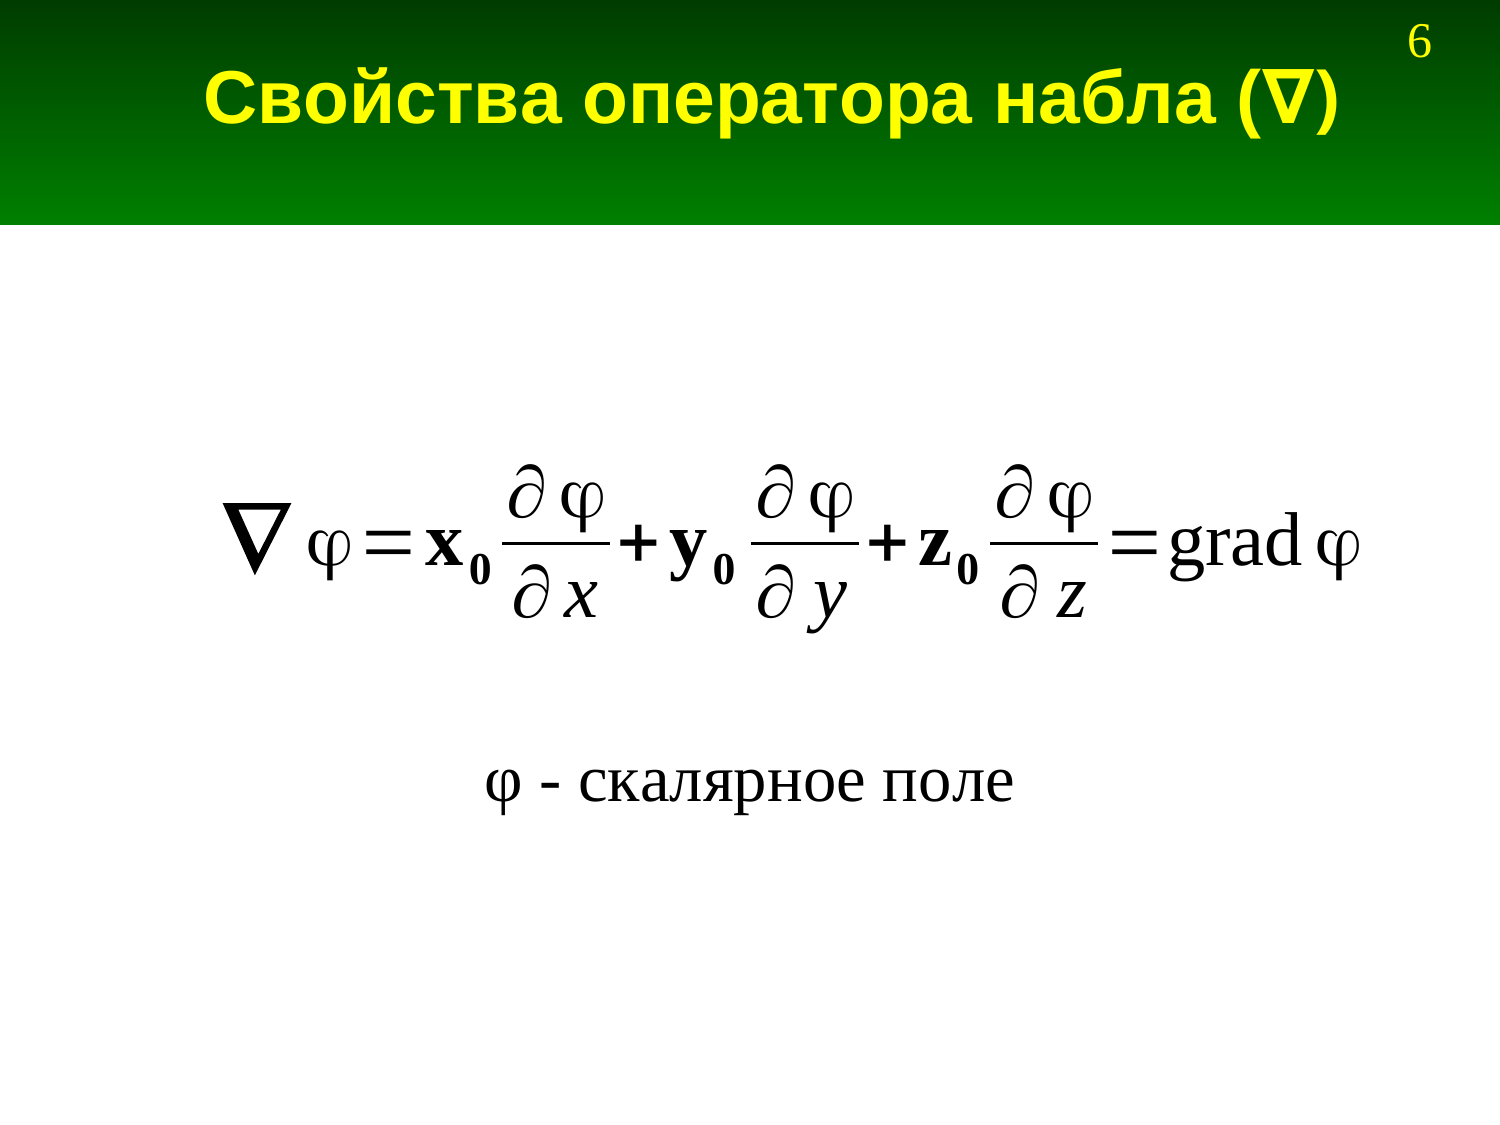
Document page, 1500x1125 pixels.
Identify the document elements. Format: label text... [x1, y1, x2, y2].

title Свойства оператора набла (∇) [123, 0, 1399, 188]
chart [200, 460, 1382, 634]
text_box φ - скалярное поле [469, 727, 1031, 823]
